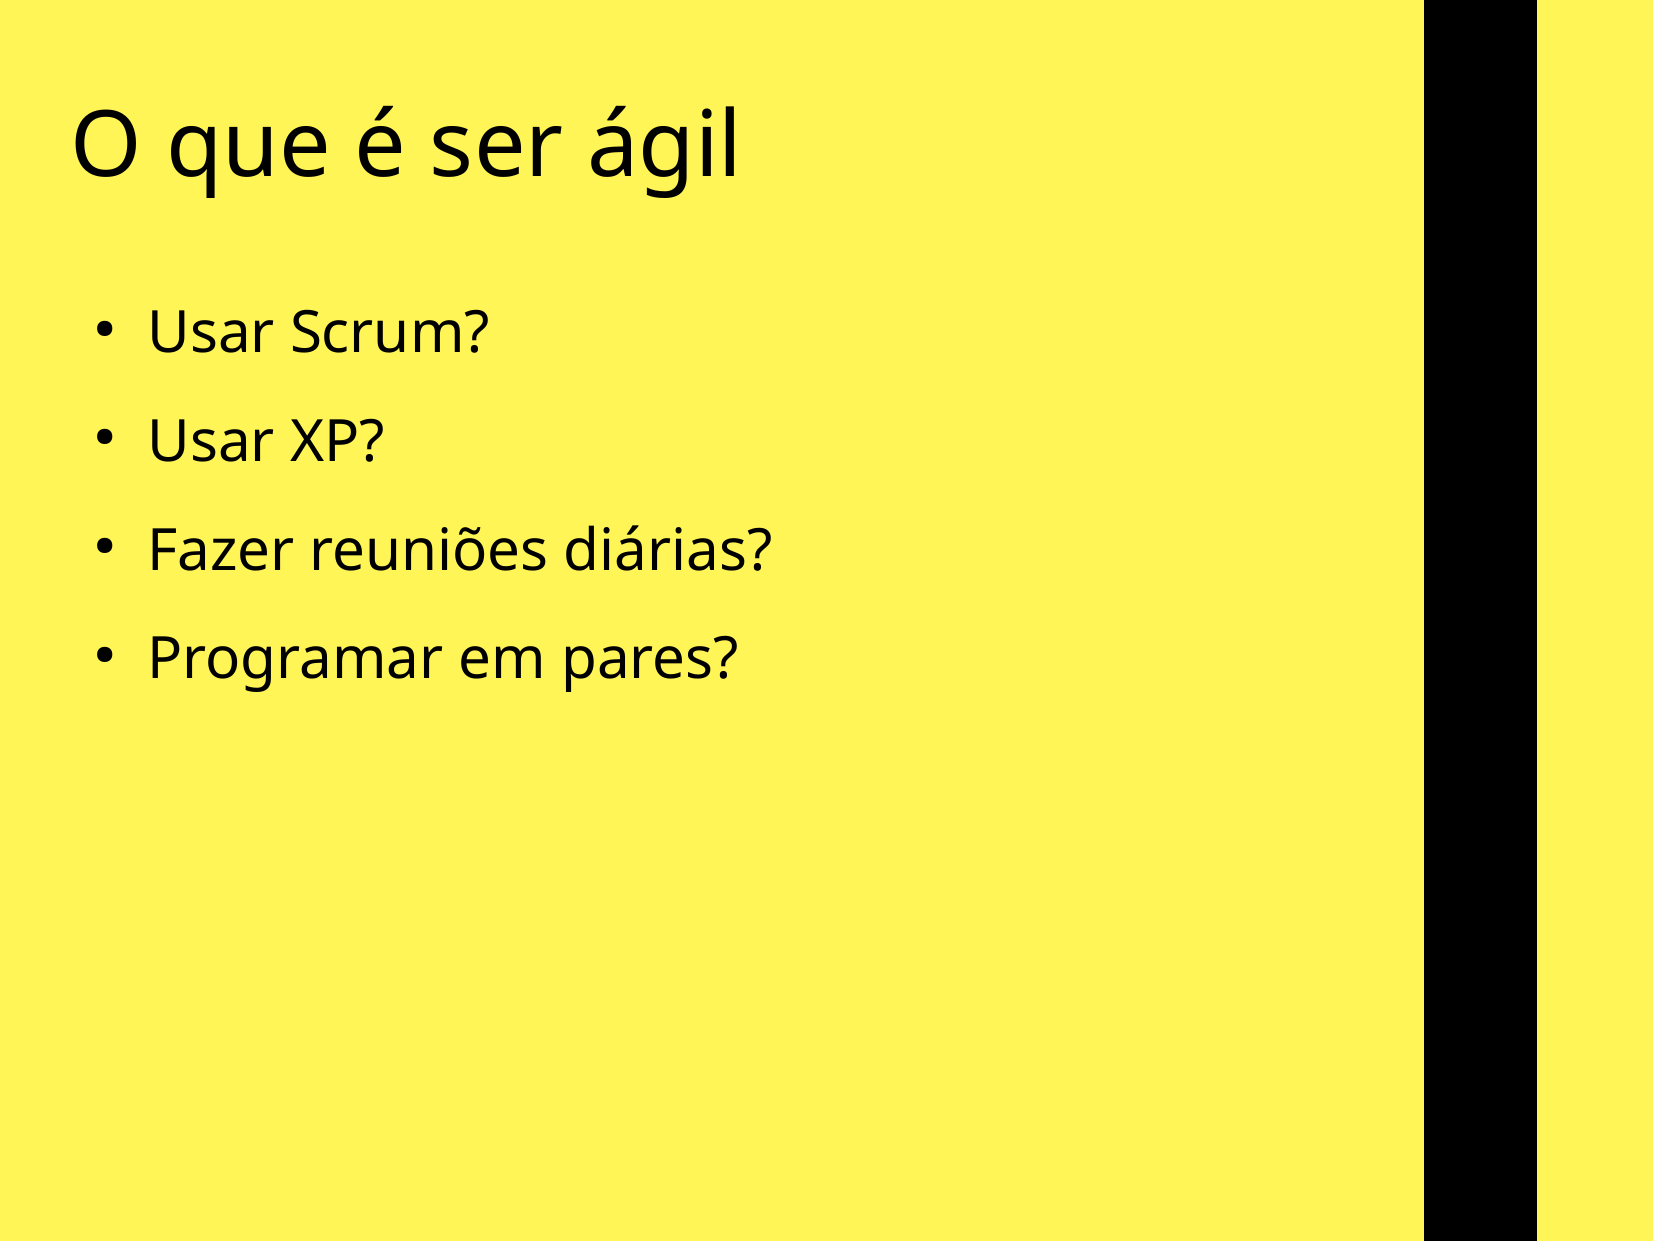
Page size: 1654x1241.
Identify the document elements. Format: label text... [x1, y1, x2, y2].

title O que é ser ágil [70, 37, 1388, 245]
picture [0, 0, 1424, 1241]
picture [1537, 0, 1654, 1241]
list Usar Scrum? Usar XP? Fazer reuniões diárias? Programar em pares? [76, 290, 1388, 1109]
